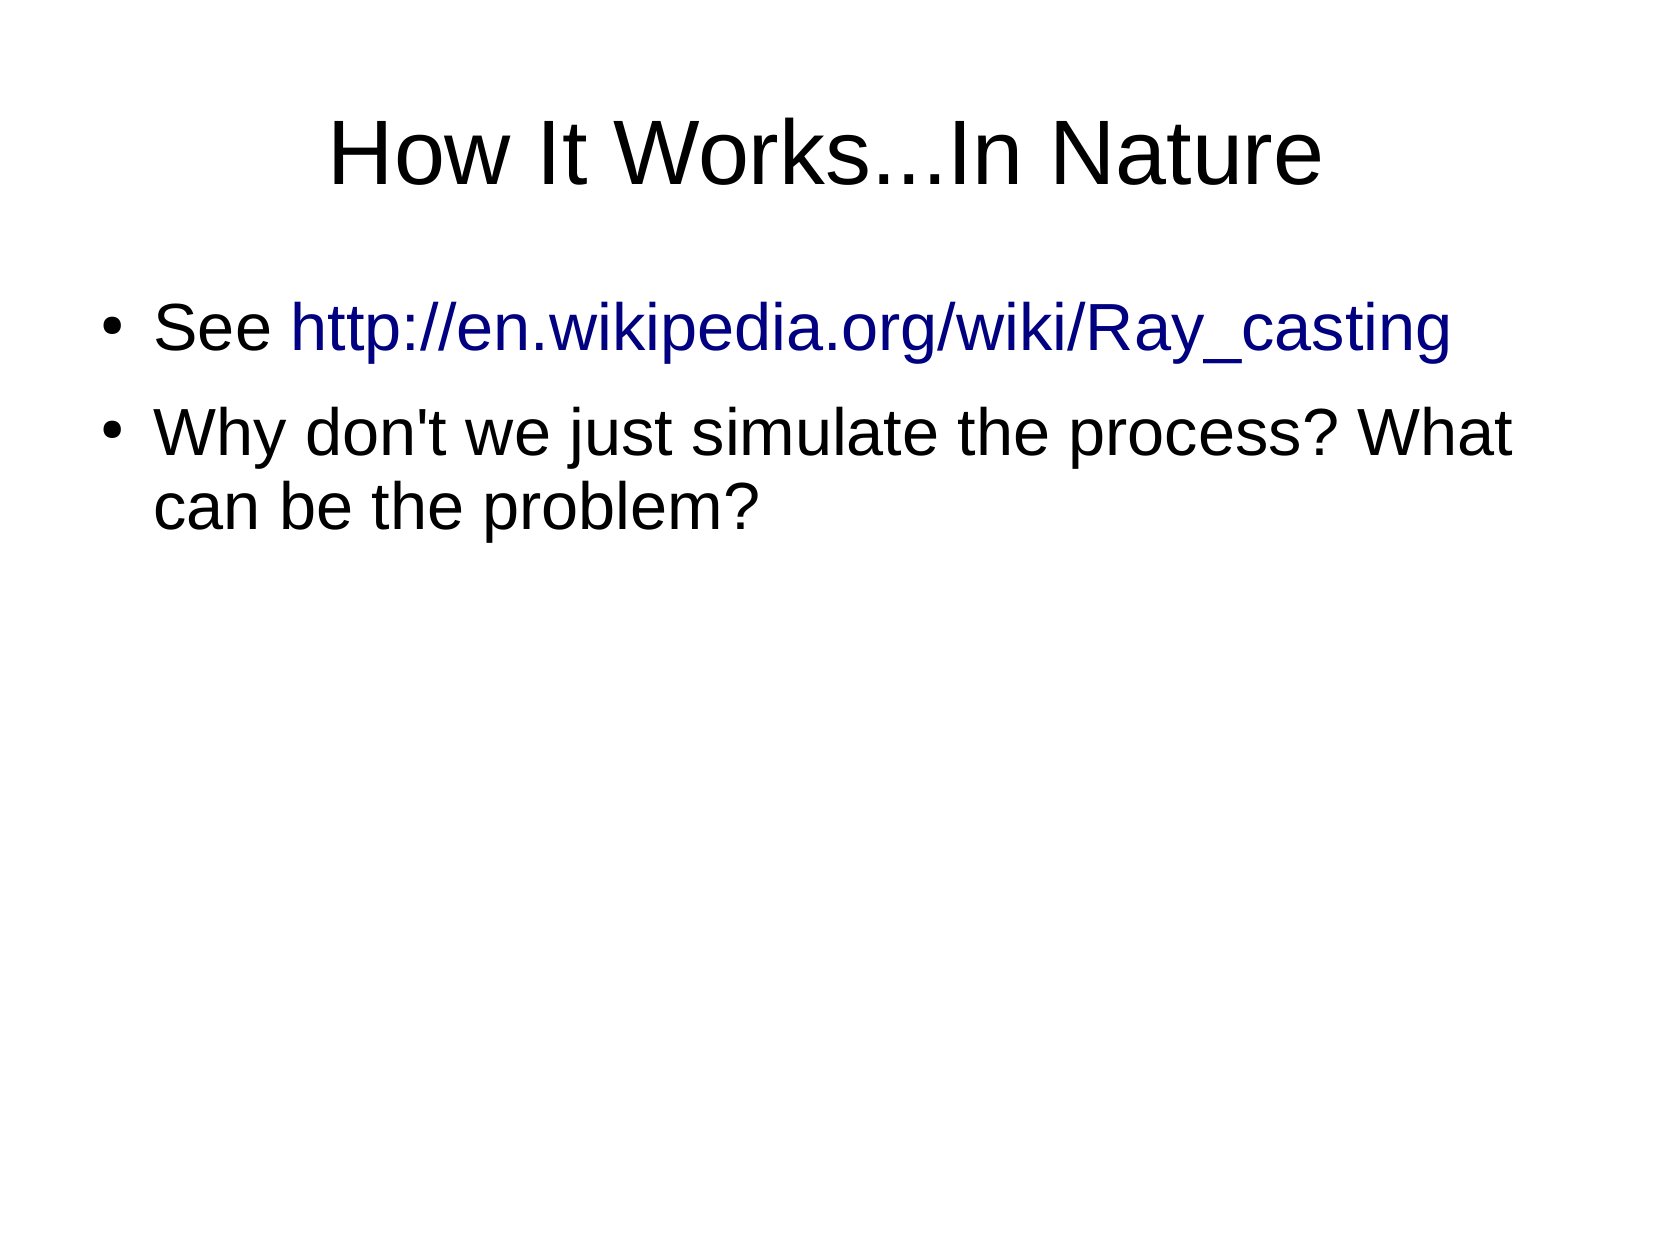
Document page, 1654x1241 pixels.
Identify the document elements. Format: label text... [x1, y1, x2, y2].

title How It Works...In Nature [82, 56, 1571, 250]
list See http://en.wikipedia.org/wiki/Ray_casting Why don't we just simulate the process? What can be the problem? [82, 290, 1571, 1109]
